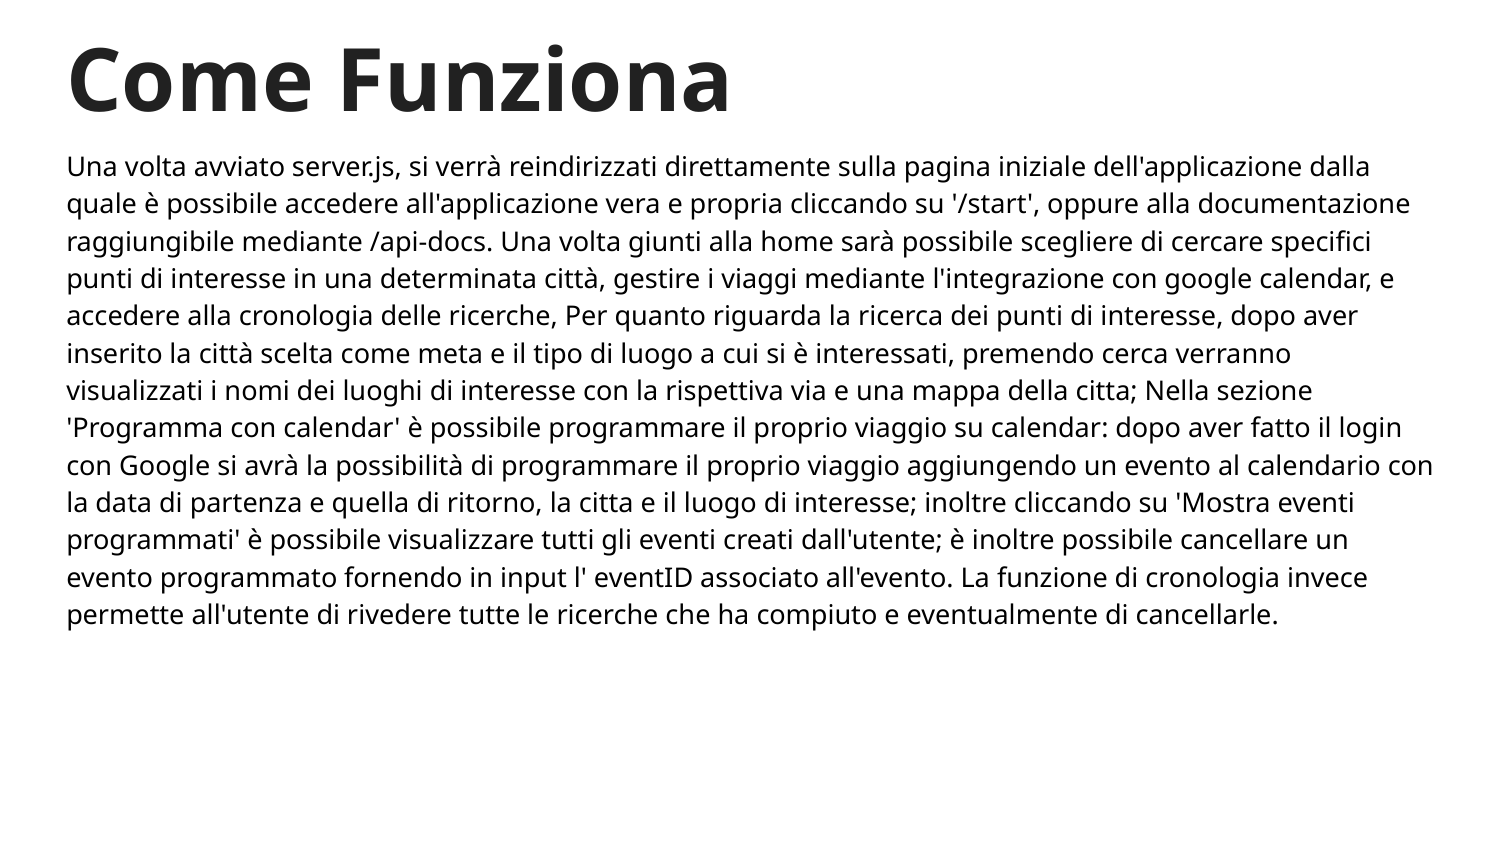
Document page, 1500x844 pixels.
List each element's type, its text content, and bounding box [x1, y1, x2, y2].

text_box Una volta avviato server.js, si verrà reindirizzati direttamente sulla pagina iniziale dell'applicazione dalla quale è possibile accedere all'applicazione vera e propria cliccando su '/start', oppure alla documentazione raggiungibile mediante /api-docs. Una volta giunti alla home sarà possibile scegliere di cercare specifici punti di interesse in una determinata città, gestire i viaggi mediante l'integrazione con google calendar, e accedere alla cronologia delle ricerche, Per quanto riguarda la ricerca dei punti di interesse, dopo aver inserito la città scelta come meta e il tipo di luogo a cui si è interessati, premendo cerca verranno visualizzati i nomi dei luoghi di interesse con la rispettiva via e una mappa della citta; Nella sezione 'Programma con calendar' è possibile programmare il proprio viaggio su calendar: dopo aver fatto il login con Google si avrà la possibilità di programmare il proprio viaggio aggiungendo un evento al calendario con la data di partenza e quella di ritorno, la citta e il luogo di interesse; inoltre cliccando su 'Mostra eventi programmati' è possibile visualizzare tutti gli eventi creati dall'utente; è inoltre possibile cancellare un evento programmato fornendo in input l' eventID associato all'evento. La funzione di cronologia invece permette all'utente di rivedere tutte le ricerche che ha compiuto e eventualmente di cancellarle. [51, 129, 1449, 678]
text_box Come Funziona [51, 9, 1449, 129]
